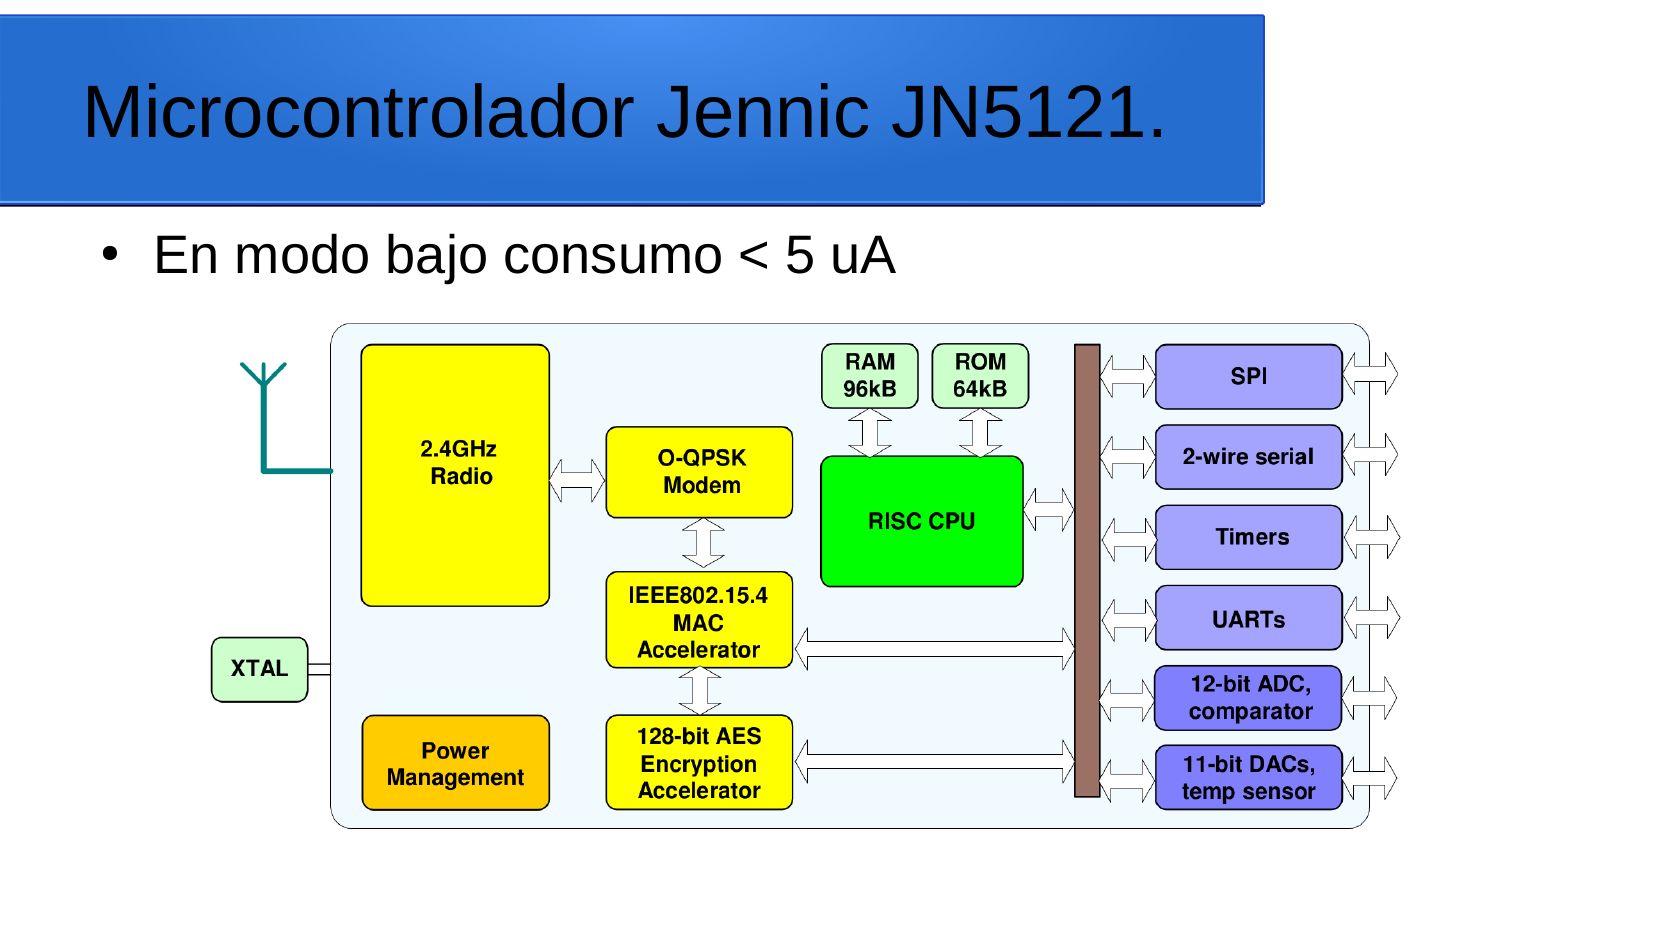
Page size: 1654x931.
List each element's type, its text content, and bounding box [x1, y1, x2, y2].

picture [210, 764, 1423, 855]
title Microcontrolador Jennic JN5121. [82, 35, 1235, 189]
list En modo bajo consumo < 5 uA [82, 224, 1571, 764]
